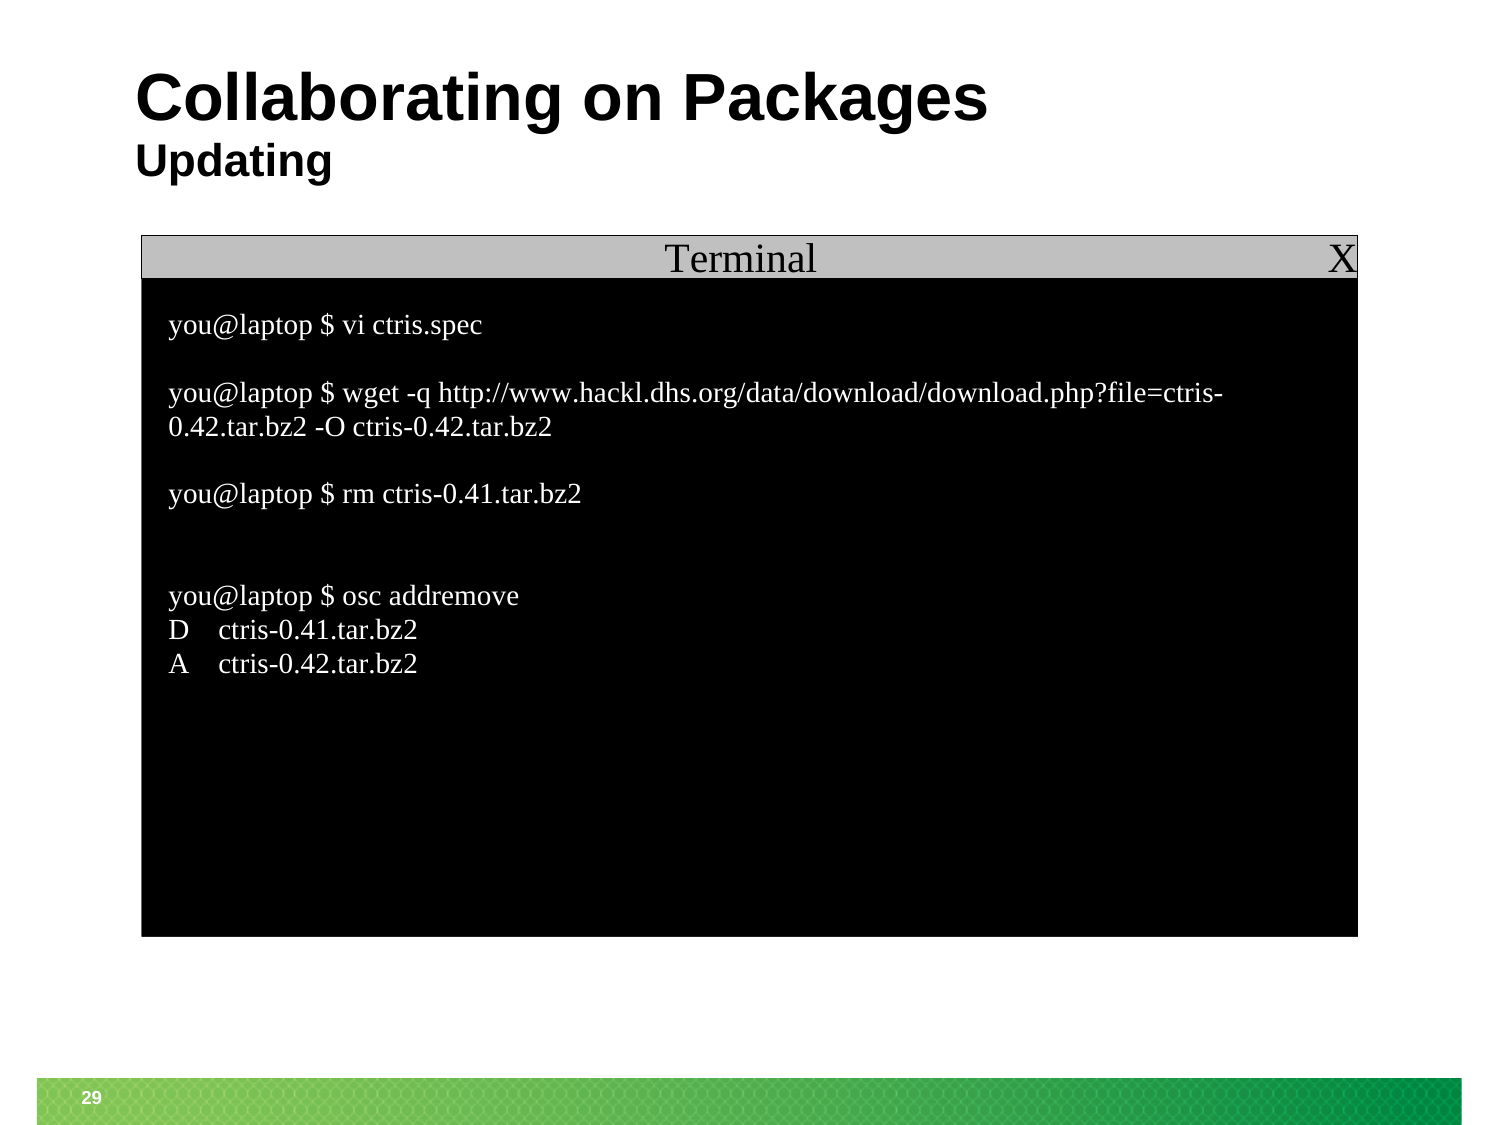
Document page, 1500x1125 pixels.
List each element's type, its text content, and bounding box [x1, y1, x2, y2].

picture [36, 1078, 1462, 1125]
title Collaborating on Packages Updating [135, 41, 1372, 204]
text_box you@laptop $ vi ctris.spec you@laptop $ wget -q http://www.hackl.dhs.org/data/download/download.php?file=ctris-0.42.tar.bz2 -O ctris-0.42.tar.bz2 you@laptop $ rm ctris-0.41.tar.bz2 you@laptop $ osc addremove D ctris-0.41.tar.bz2 A ctris-0.42.tar.bz2 [168, 307, 1335, 919]
text_box Terminal X [141, 235, 1358, 278]
text_box [141, 278, 1358, 937]
